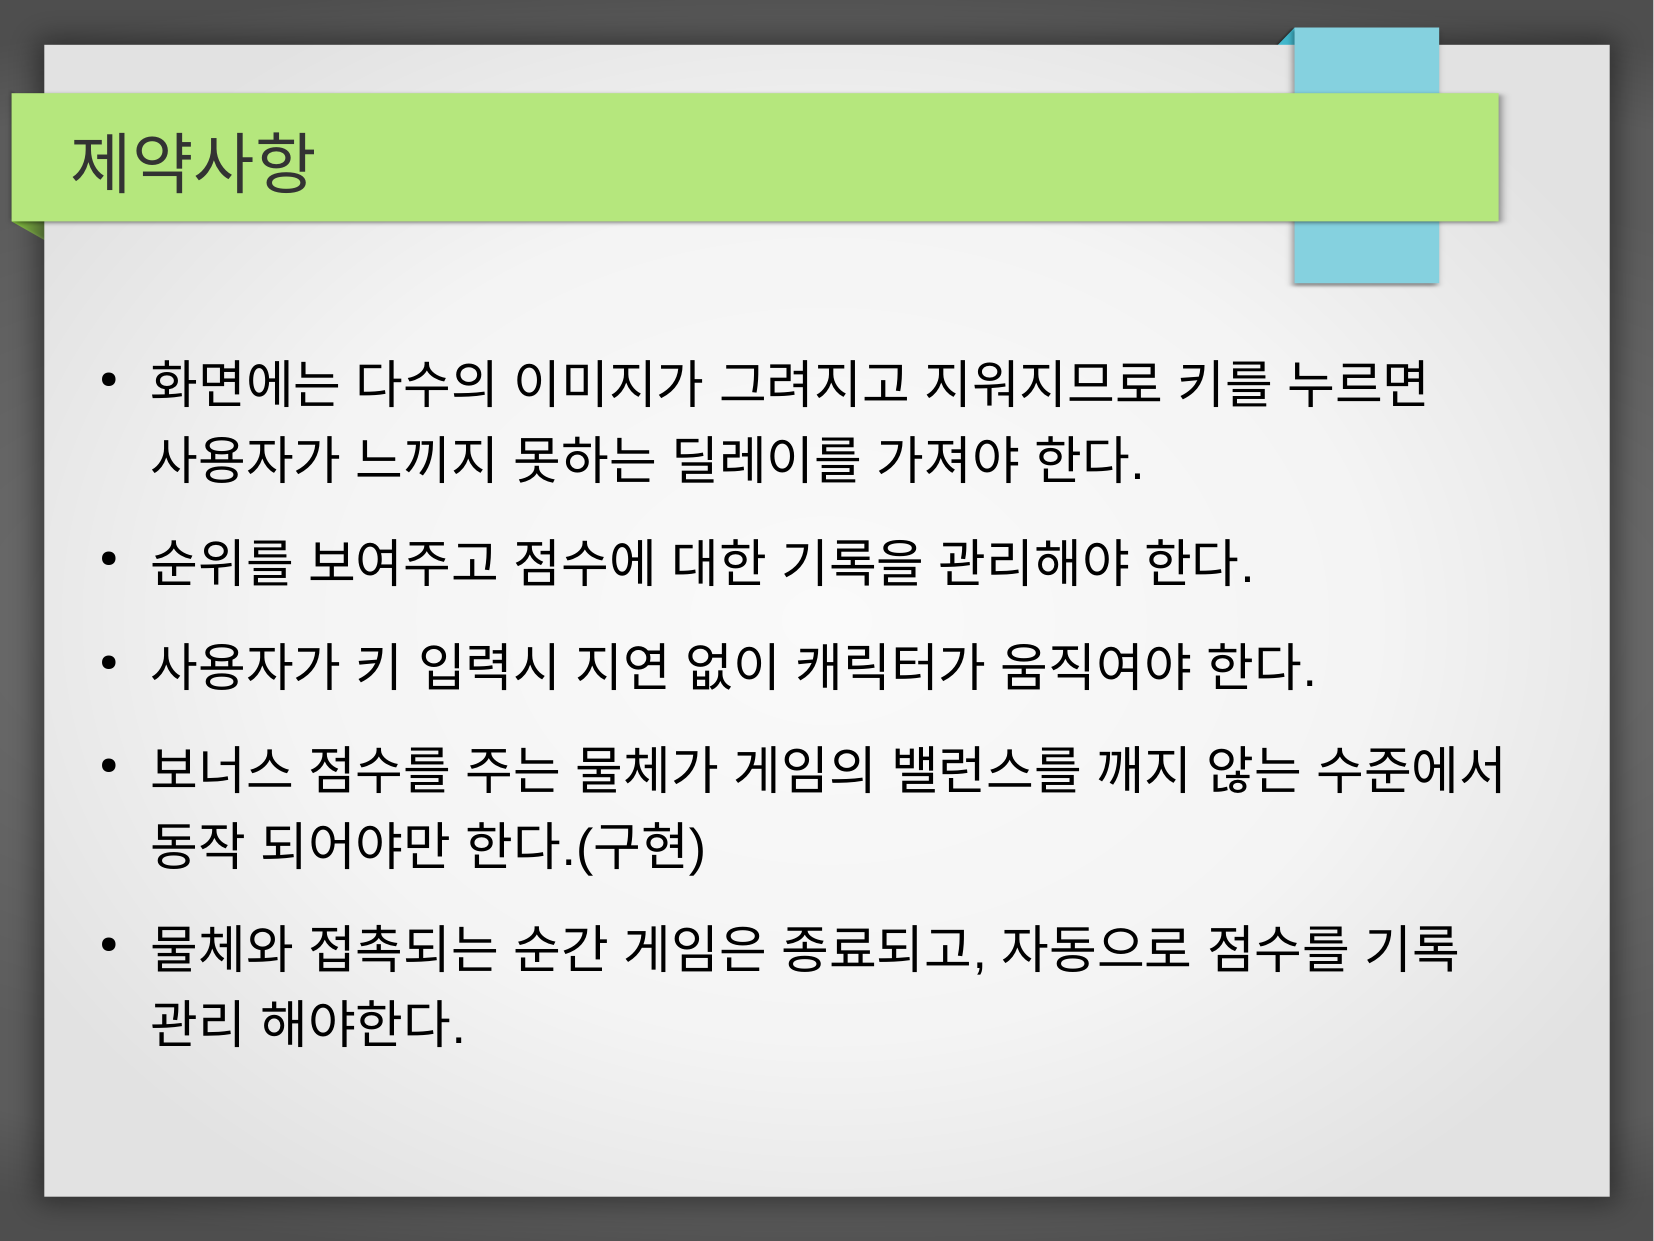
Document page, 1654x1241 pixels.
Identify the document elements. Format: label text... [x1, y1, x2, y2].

title 제약사항 [70, 106, 1229, 213]
list 화면에는 다수의 이미지가 그려지고 지워지므로 키를 누르면 사용자가 느끼지 못하는 딜레이를 가져야 한다. 순위를 보여주고 점수에 대한 기록을 관리해야 한다. 사용자가 키 입력시 지연 없이 캐릭터가 움직여야 한다. 보너스 점수를 주는 물체가 게임의 밸런스를 깨지 않는 수준에서 동작 되어야만 한다.(구현) 물체와 접촉되는 순간 게임은 종료되고, 자동으로 점수를 기록 관리 해야한다. [82, 343, 1538, 1063]
picture [0, 0, 1654, 1241]
